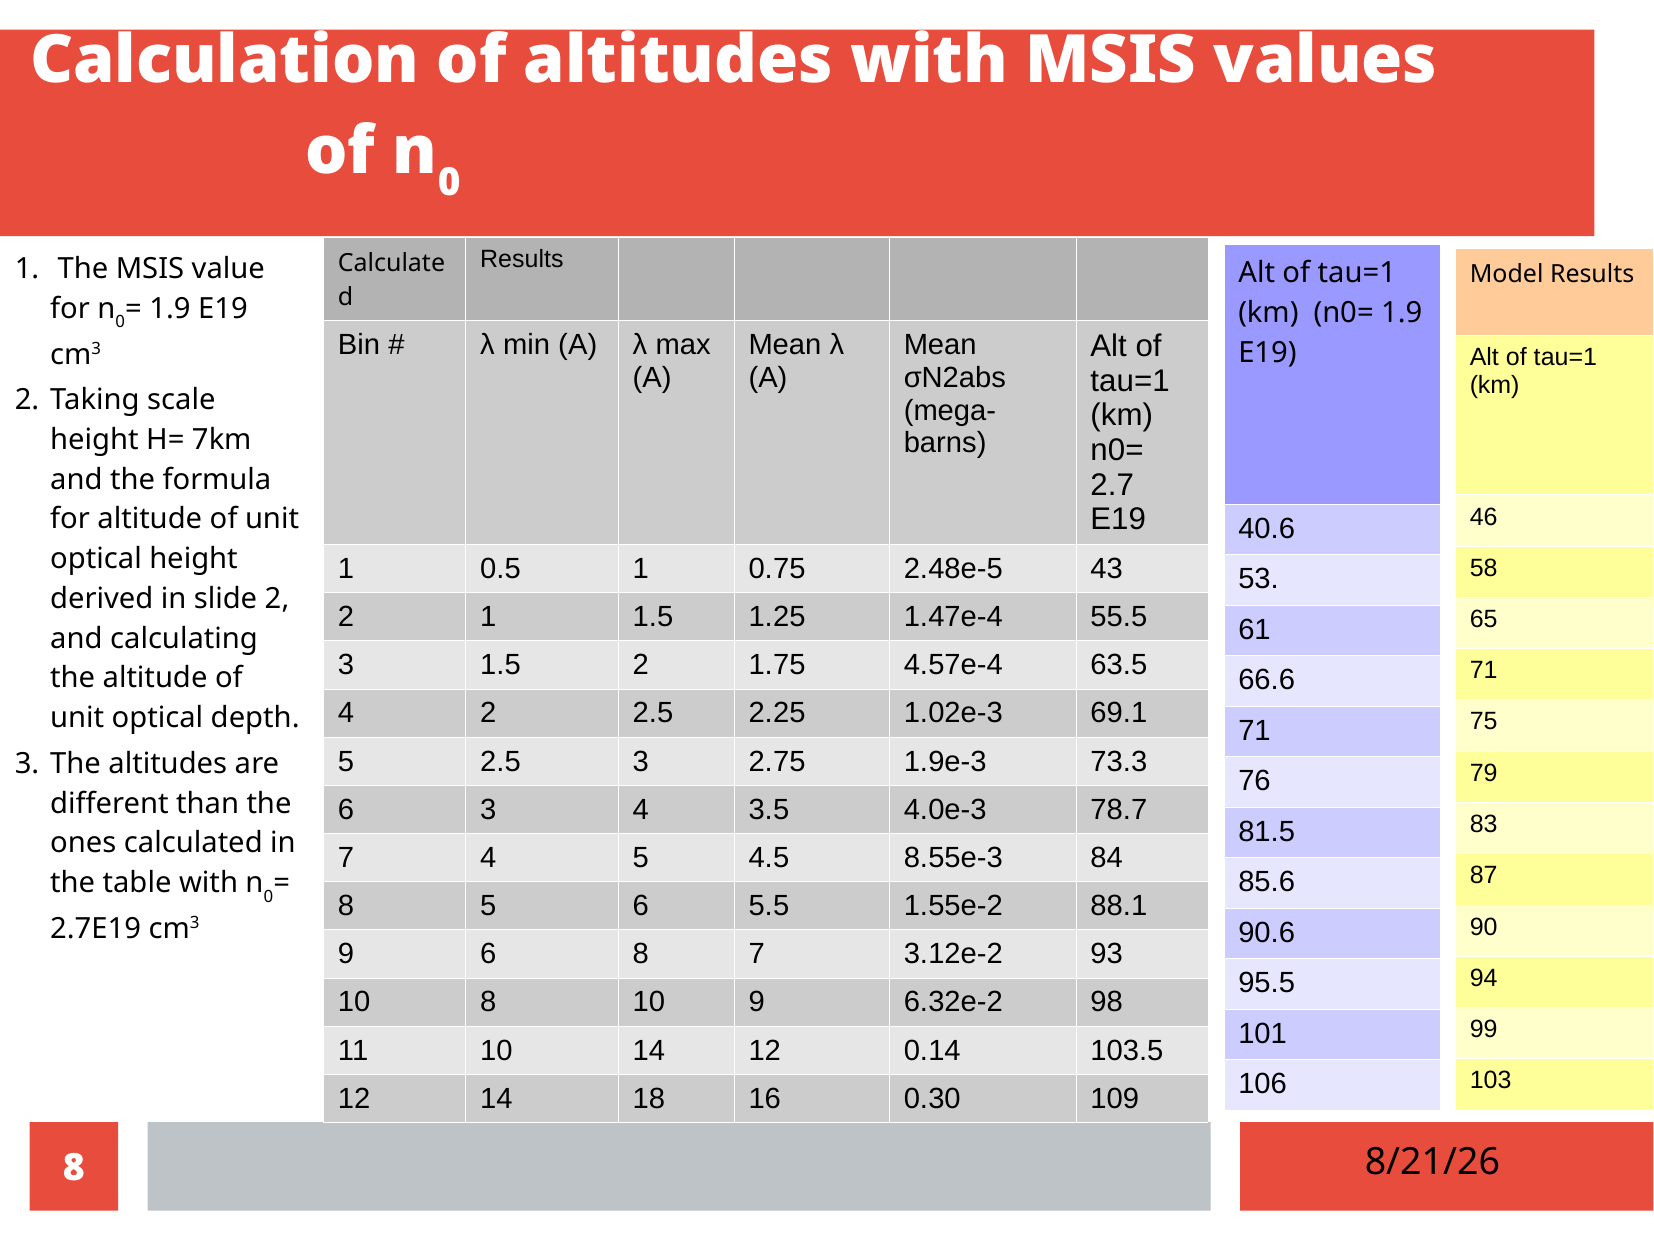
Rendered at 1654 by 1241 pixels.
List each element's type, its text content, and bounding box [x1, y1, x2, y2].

table_cell 83 [1456, 803, 1653, 853]
table_cell 103.5 [1077, 1027, 1208, 1074]
table_cell 2.75 [735, 738, 889, 785]
table_cell 7 [324, 834, 465, 881]
table_cell 0.5 [466, 545, 618, 592]
table_header Model Results [1456, 249, 1653, 335]
table_cell Bin # [324, 321, 465, 544]
table_cell 14 [619, 1027, 734, 1074]
table_cell 0.75 [735, 545, 889, 592]
table_cell 65 [1456, 598, 1653, 648]
table_cell 9 [324, 930, 465, 978]
table_cell 88.1 [1077, 882, 1208, 929]
table_cell 81.5 [1225, 808, 1440, 857]
table_cell 99 [1456, 1008, 1653, 1058]
table_cell 90 [1456, 906, 1653, 956]
table_cell 1.47e-4 [890, 593, 1076, 640]
table_cell 4.57e-4 [890, 641, 1076, 689]
table_header [735, 238, 889, 320]
table_header Results [466, 238, 618, 320]
table_cell 5 [466, 882, 618, 929]
table_cell 1.5 [619, 593, 734, 640]
table_cell 2.48e-5 [890, 545, 1076, 592]
table_cell 79 [1456, 752, 1653, 802]
table_cell 75 [1456, 700, 1653, 751]
table_cell 4 [324, 690, 465, 737]
text_box The MSIS value for n0= 1.9 E19 cm3 Taking scale height H= 7km and the formula for altitude of unit optical height derived in slide 2, and calculating the altitude of unit optical depth. The altitudes are different than the ones calculated in the table with n0= 2.7E19 cm3 [0, 240, 316, 971]
table_cell 4 [619, 786, 734, 833]
table_cell 7 [735, 930, 889, 978]
table_cell 2 [466, 690, 618, 737]
table_cell 66.6 [1225, 656, 1440, 706]
table_cell 3 [619, 738, 734, 785]
table_cell 84 [1077, 834, 1208, 881]
table_cell 1.55e-2 [890, 882, 1076, 929]
table_cell 3.12e-2 [890, 930, 1076, 978]
table_header Alt of tau=1 (km) (n0= 1.9 E19) [1225, 245, 1440, 504]
table_cell 106 [1225, 1060, 1440, 1110]
table_cell 63.5 [1077, 641, 1208, 689]
table_cell 1.5 [466, 641, 618, 689]
table_cell 109 [1077, 1075, 1208, 1122]
table_cell 95.5 [1225, 959, 1440, 1009]
table_cell 8 [324, 882, 465, 929]
table_cell 40.6 [1225, 505, 1440, 554]
table_cell 1.75 [735, 641, 889, 689]
table_cell 3 [324, 641, 465, 689]
table_cell 0.14 [890, 1027, 1076, 1074]
table_cell 46 [1456, 495, 1653, 546]
table_cell 71 [1225, 707, 1440, 756]
table_cell 6 [324, 786, 465, 833]
table_cell λ max (A) [619, 321, 734, 544]
table_cell 11 [324, 1027, 465, 1074]
table_cell 10 [466, 1027, 618, 1074]
title Calculation of altitudes with MSIS values of n0 [30, 59, 1576, 207]
table_cell 87 [1456, 854, 1653, 905]
table_cell 73.3 [1077, 738, 1208, 785]
table_cell 101 [1225, 1010, 1440, 1059]
table_cell 2 [324, 593, 465, 640]
table_cell 9 [735, 979, 889, 1026]
table_cell 1.25 [735, 593, 889, 640]
table_cell 58 [1456, 547, 1653, 597]
table_cell 76 [1225, 757, 1440, 807]
table_cell 3 [466, 786, 618, 833]
table_cell 2.5 [619, 690, 734, 737]
table_cell 0.30 [890, 1075, 1076, 1122]
table_header [619, 238, 734, 320]
table_cell 6 [466, 930, 618, 978]
table_cell 5 [324, 738, 465, 785]
table_cell 14 [466, 1075, 618, 1122]
table_cell 8.55e-3 [890, 834, 1076, 881]
table_cell 6.32e-2 [890, 979, 1076, 1026]
table_cell 103 [1456, 1059, 1653, 1110]
table_cell 2.5 [466, 738, 618, 785]
table_cell 5 [619, 834, 734, 881]
table_cell 1 [324, 545, 465, 592]
table_cell 69.1 [1077, 690, 1208, 737]
table_cell 43 [1077, 545, 1208, 592]
table_cell 2 [619, 641, 734, 689]
table_cell Mean σN2abs (mega-barns) [890, 321, 1076, 544]
table_cell 90.6 [1225, 909, 1440, 958]
table_cell Alt of tau=1 (km) n0= 2.7 E19 [1077, 321, 1208, 544]
table_cell 1 [619, 545, 734, 592]
table_header Calculated [324, 238, 465, 320]
table_cell 12 [735, 1027, 889, 1074]
table_cell 5.5 [735, 882, 889, 929]
table_cell 78.7 [1077, 786, 1208, 833]
table_cell 94 [1456, 957, 1653, 1007]
table_cell 85.6 [1225, 858, 1440, 908]
table_cell 2.25 [735, 690, 889, 737]
table_cell 4.0e-3 [890, 786, 1076, 833]
table_header [1077, 238, 1208, 320]
table_cell 16 [735, 1075, 889, 1122]
table_cell 93 [1077, 930, 1208, 978]
table_cell 12 [324, 1075, 465, 1122]
table_cell 71 [1456, 649, 1653, 699]
table_cell 8 [619, 930, 734, 978]
table_cell 98 [1077, 979, 1208, 1026]
table_cell 4 [466, 834, 618, 881]
table_cell 8 [466, 979, 618, 1026]
text_box 6/21/20 [1350, 1127, 1541, 1201]
table_cell 1.9e-3 [890, 738, 1076, 785]
table_cell Alt of tau=1 (km) [1456, 336, 1653, 494]
table_cell Mean λ (A) [735, 321, 889, 544]
table_cell 61 [1225, 606, 1440, 655]
table_cell 3.5 [735, 786, 889, 833]
table_cell 55.5 [1077, 593, 1208, 640]
table_cell 53. [1225, 555, 1440, 605]
table_cell 4.5 [735, 834, 889, 881]
table_cell 10 [619, 979, 734, 1026]
table_cell 1 [466, 593, 618, 640]
table_header [890, 238, 1076, 320]
table_cell 18 [619, 1075, 734, 1122]
table_cell 10 [324, 979, 465, 1026]
table_cell λ min (A) [466, 321, 618, 544]
table_cell 1.02e-3 [890, 690, 1076, 737]
table_cell 6 [619, 882, 734, 929]
